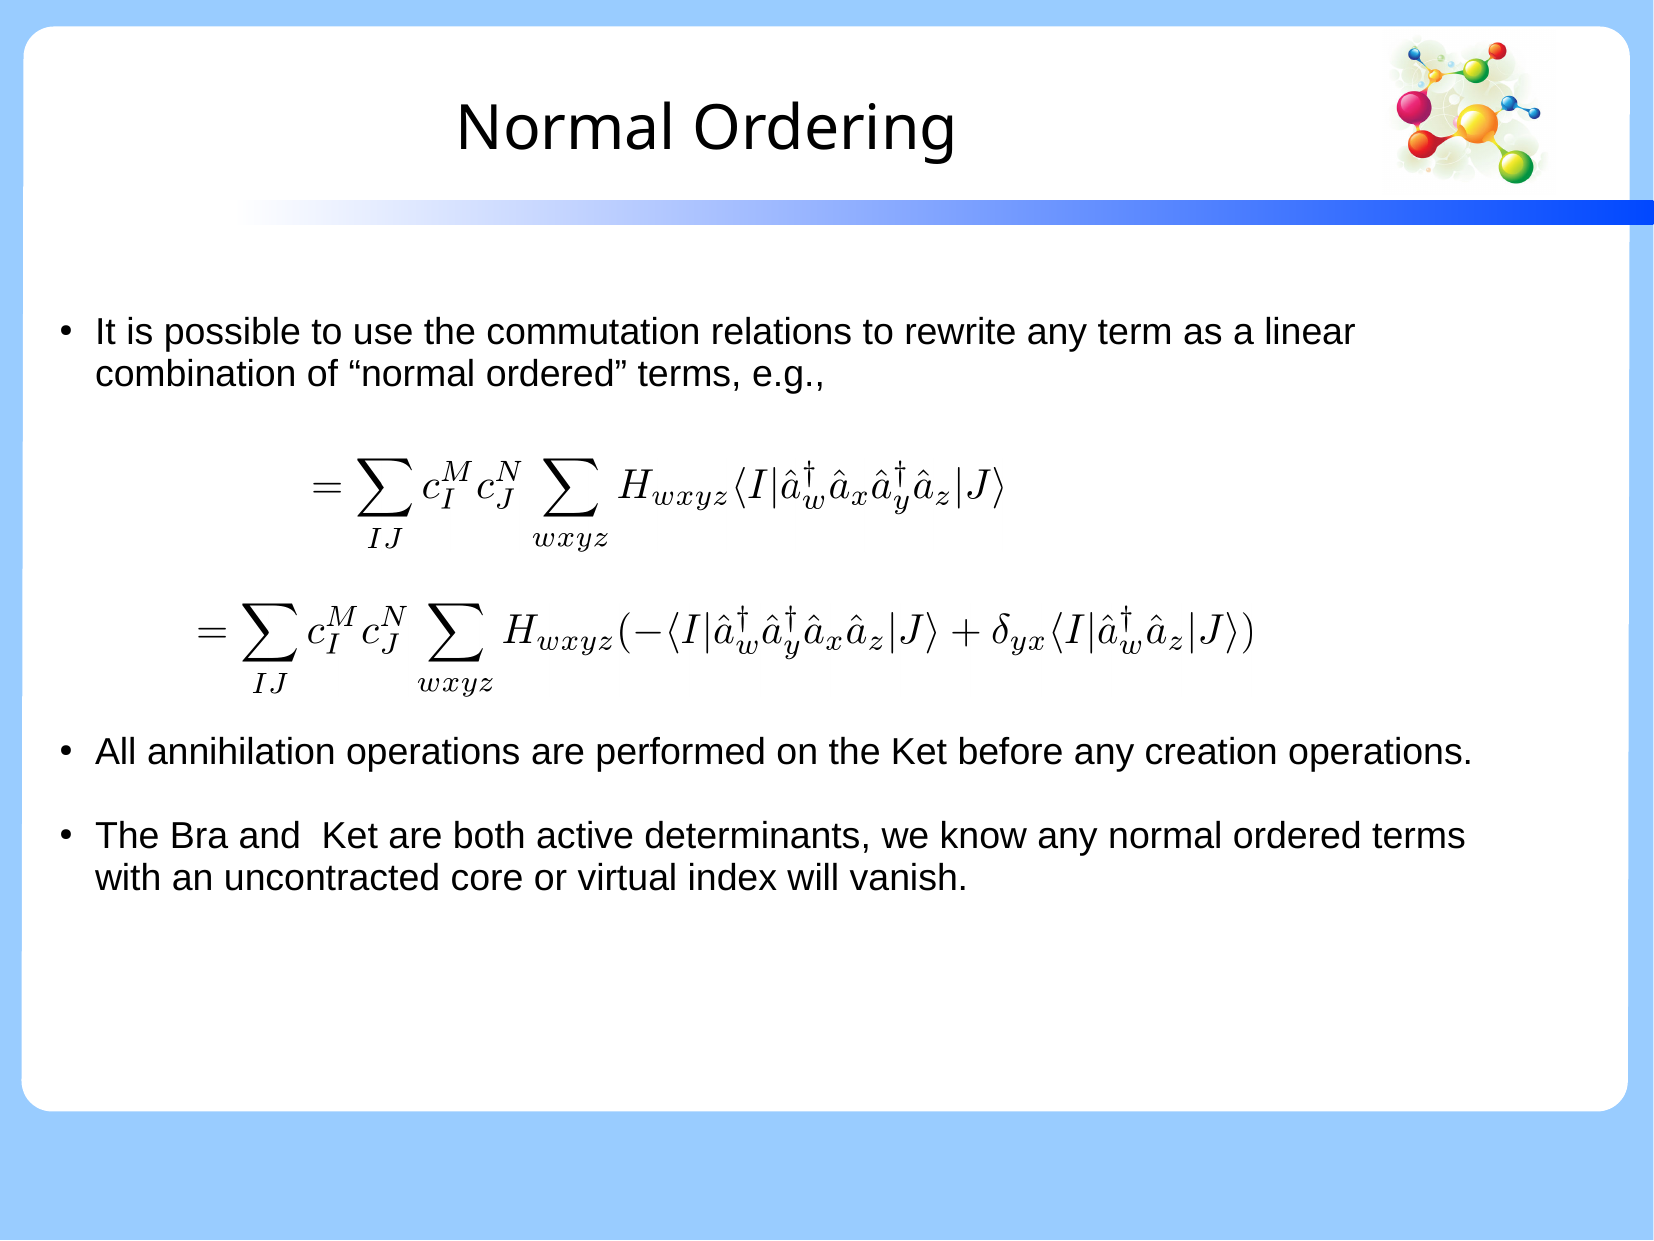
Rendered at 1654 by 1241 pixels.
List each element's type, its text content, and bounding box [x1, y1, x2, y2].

list [94, 247, 1583, 1040]
picture [313, 458, 1003, 552]
text_box It is possible to use the commutation relations to rewrite any term as a linear combination of “normal ordered” terms, e.g., All annihilation operations are performed on the Ket before any creation operations. The Bra and Ket are both active determinants, we know any normal ordered terms with an uncontracted core or virtual index will vanish. [44, 303, 1496, 1050]
title Normal Ordering [82, 49, 1332, 201]
picture [1382, 29, 1556, 195]
picture [198, 603, 1252, 697]
